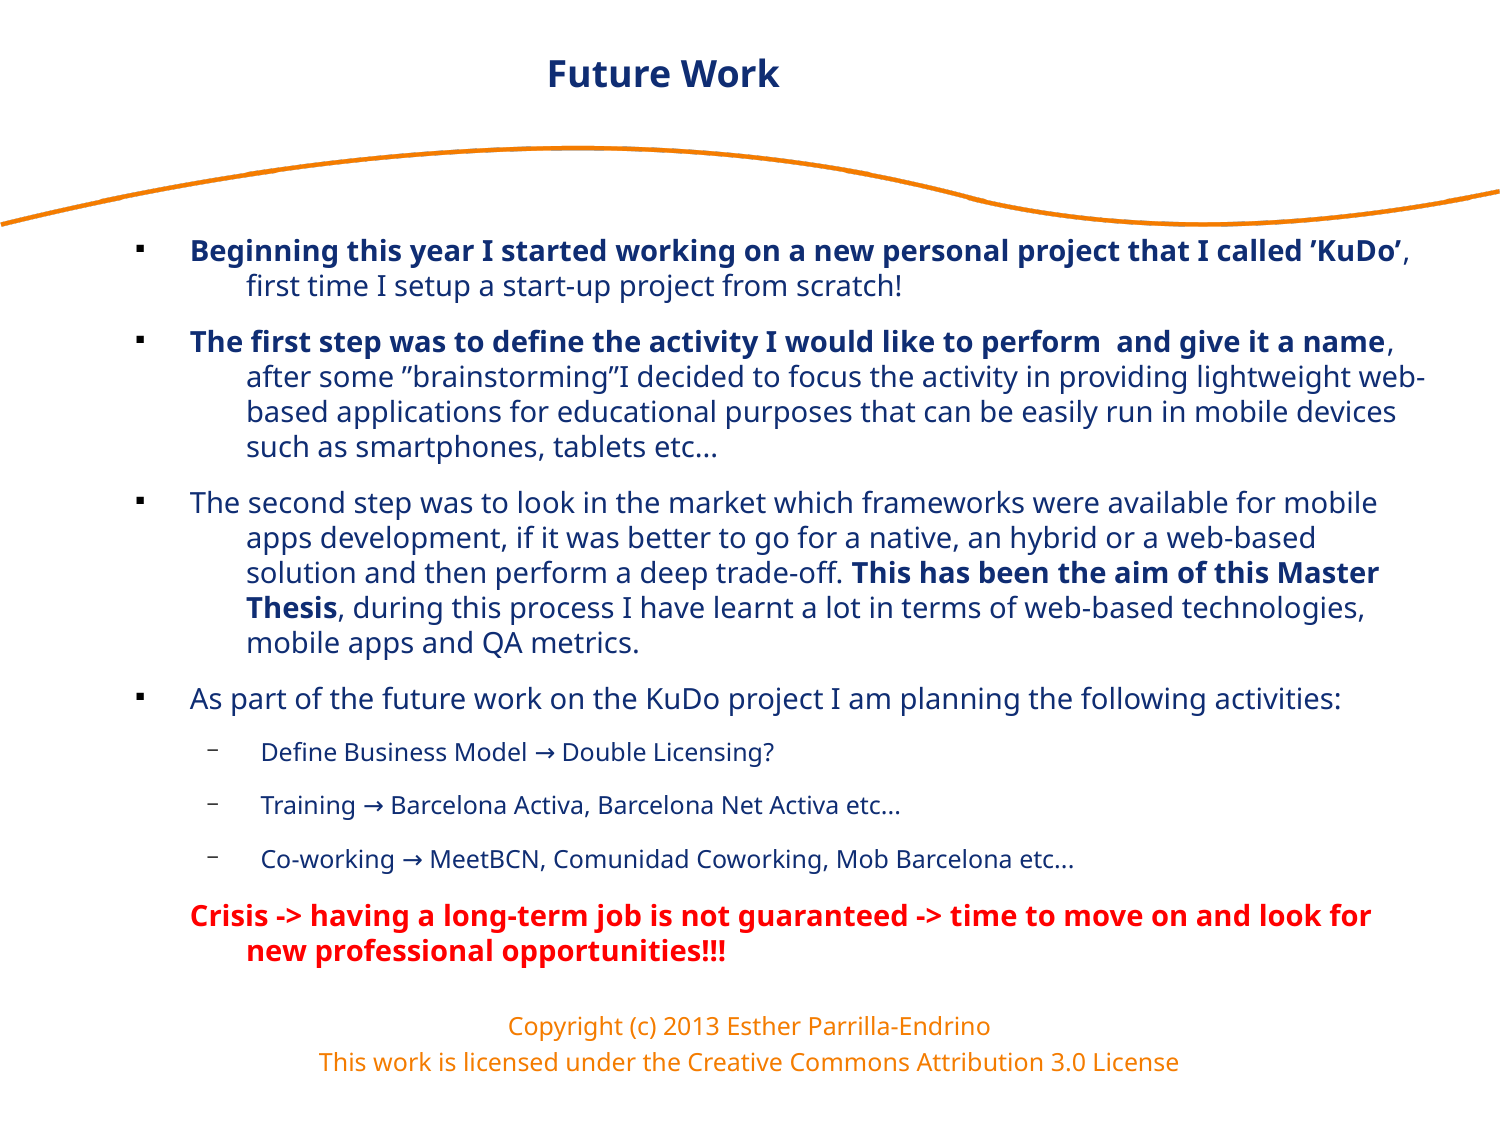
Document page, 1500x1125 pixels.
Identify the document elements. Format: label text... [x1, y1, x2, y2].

list Beginning this year I started working on a new personal project that I called ’KuDo’, first time I setup a start-up project from scratch! The first step was to define the activity I would like to perform and give it a name, after some ”brainstorming”I decided to focus the activity in providing lightweight web-based applications for educational purposes that can be easily run in mobile devices such as smartphones, tablets etc... The second step was to look in the market which frameworks were available for mobile apps development, if it was better to go for a native, an hybrid or a web-based solution and then perform a deep trade-off. This has been the aim of this Master Thesis, during this process I have learnt a lot in terms of web-based technologies, mobile apps and QA metrics. As part of the future work on the KuDo project I am planning the following activities: Define Business Model → Double Licensing? Training → Barcelona Activa, Barcelona Net Activa etc... Co-working → MeetBCN, Comunidad Coworking, Mob Barcelona etc... Crisis -> having a long-term job is not guaranteed -> time to move on and look for new professional opportunities!!! [118, 167, 1430, 1068]
title Future Work [142, 49, 1184, 152]
list Copyright (c) 2013 Esther Parrilla-Endrino This work is licensed under the Creative Commons Attribution 3.0 License [90, 1010, 1411, 1096]
picture [0, 145, 1500, 227]
